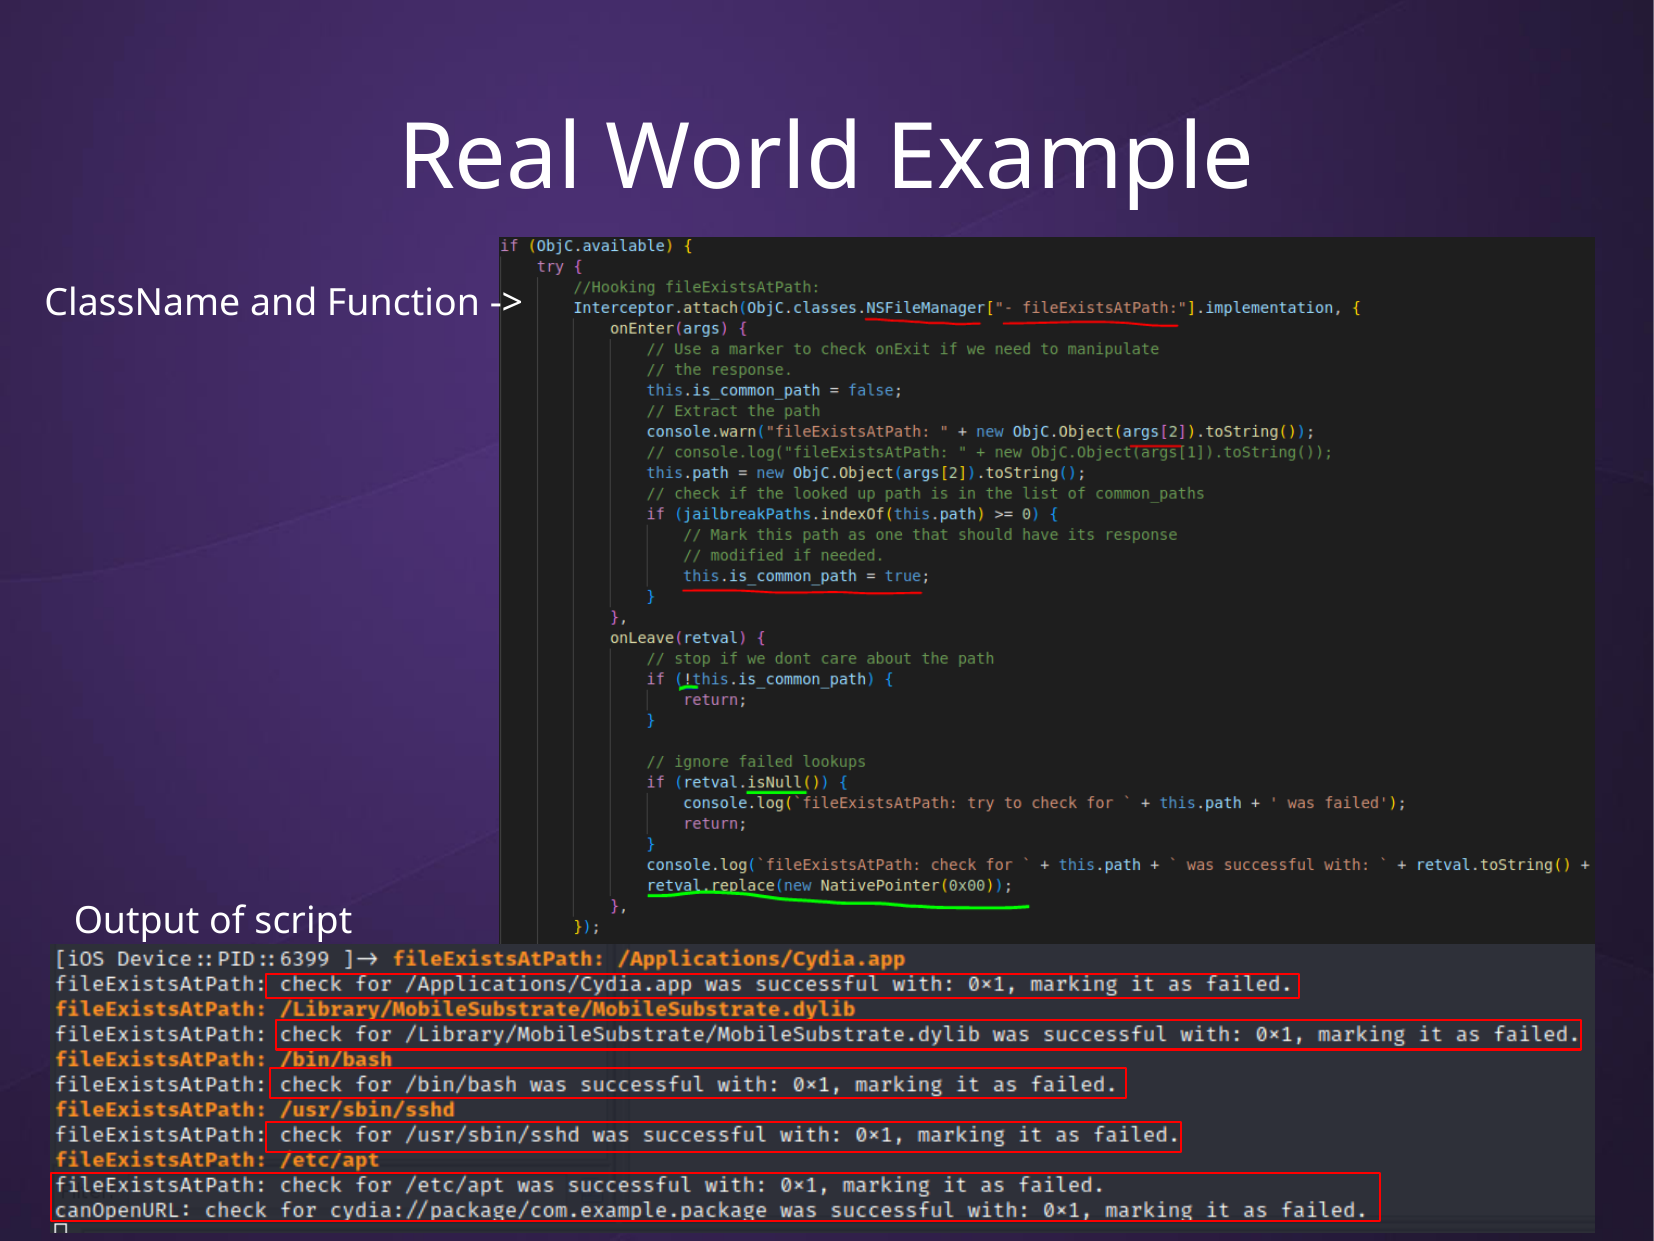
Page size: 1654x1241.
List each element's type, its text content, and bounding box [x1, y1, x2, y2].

title Real World Example [82, 49, 1571, 257]
picture [0, 0, 1654, 1241]
text_box ClassName and Function -> [29, 267, 521, 336]
text_box Output of script [59, 885, 379, 953]
